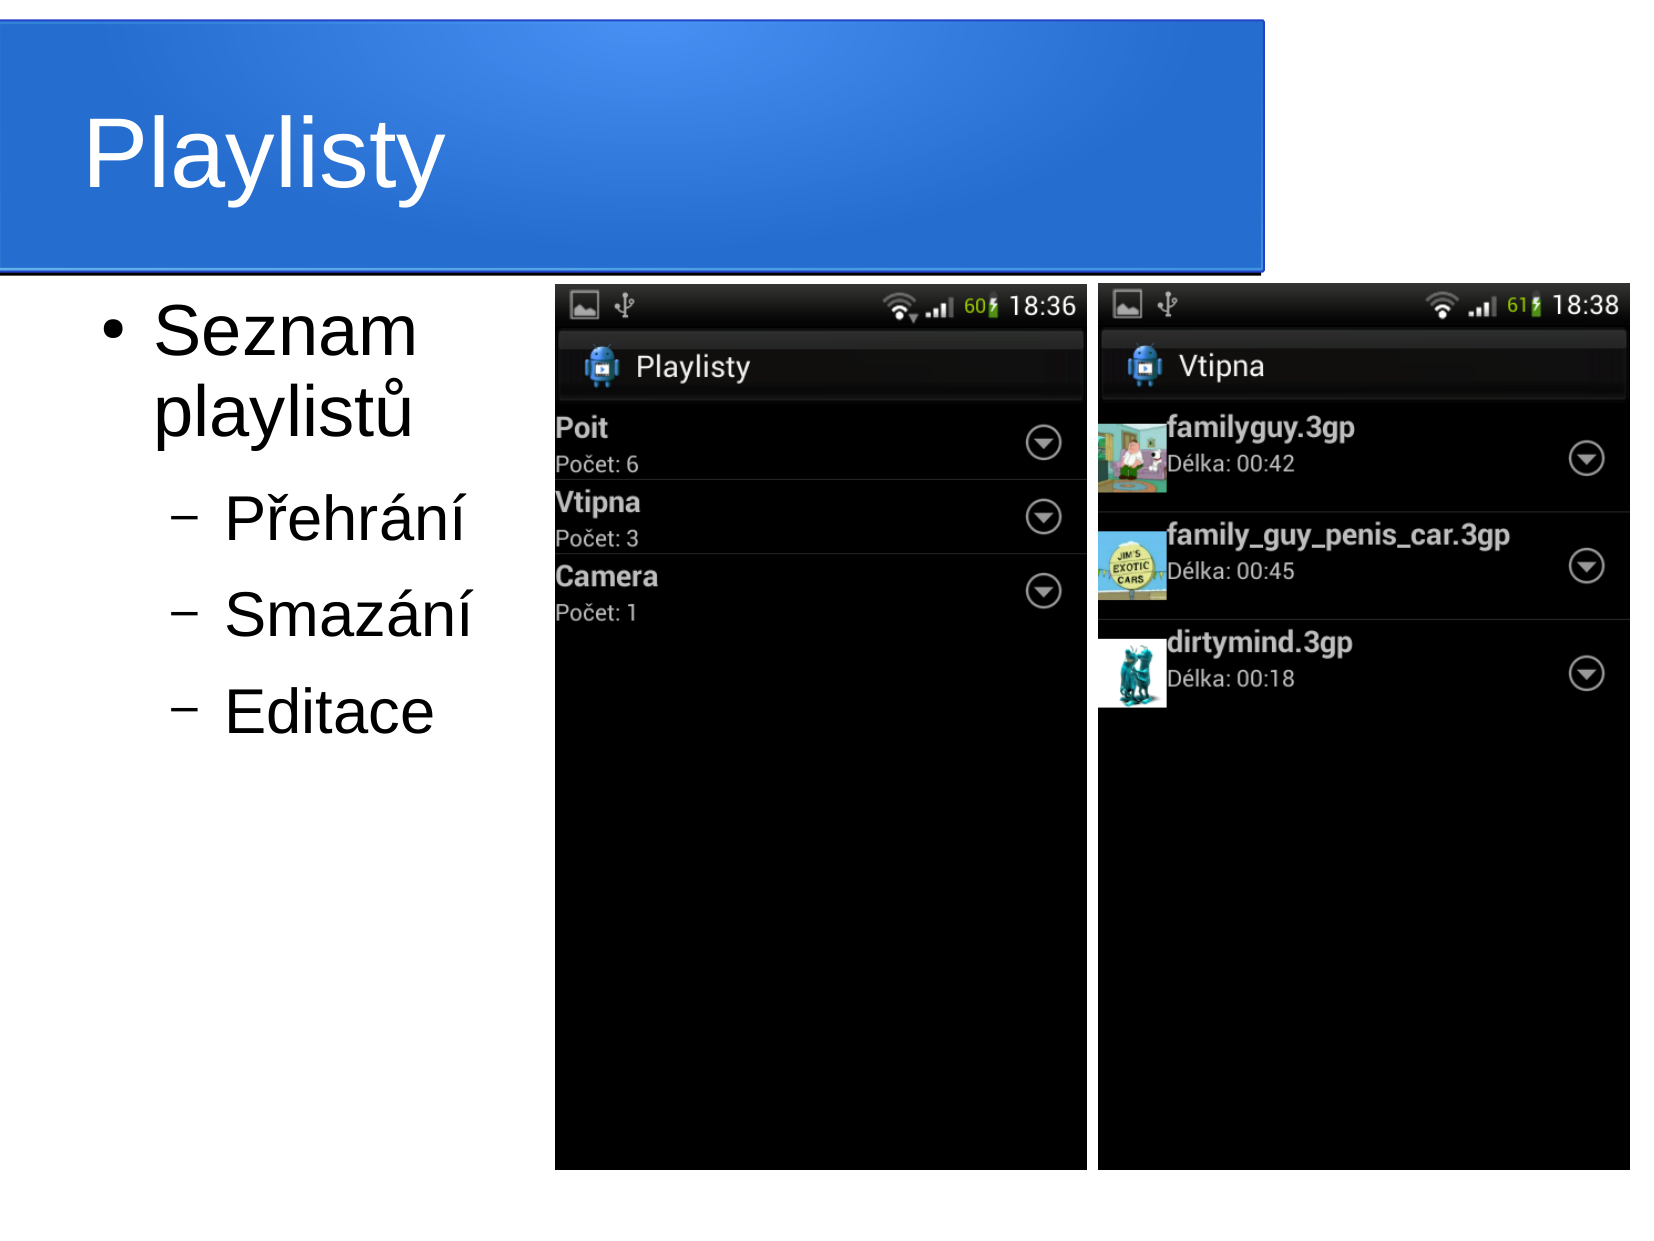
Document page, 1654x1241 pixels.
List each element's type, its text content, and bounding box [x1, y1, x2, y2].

title Playlisty [82, 49, 1250, 257]
picture [1098, 283, 1630, 1170]
picture [555, 284, 1087, 1170]
list Seznam playlistů Přehrání Smazání Editace [82, 290, 532, 1010]
